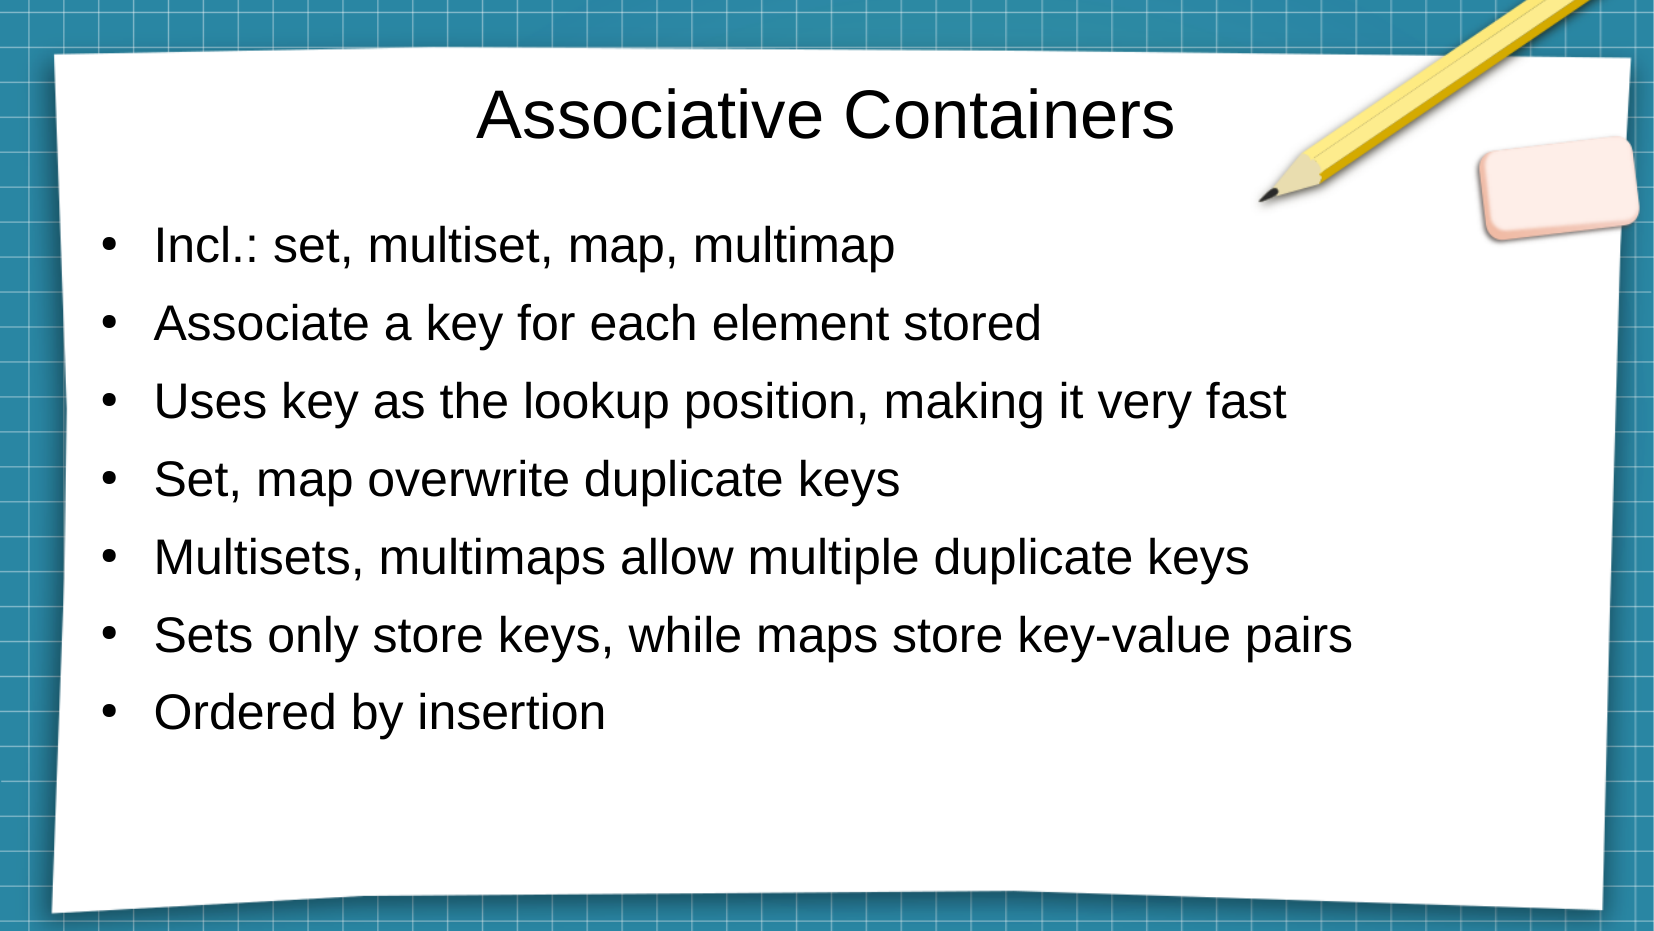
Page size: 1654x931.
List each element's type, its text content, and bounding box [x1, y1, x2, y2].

picture [0, 0, 1654, 931]
title Associative Containers [82, 37, 1571, 193]
list Incl.: set, multiset, map, multimap Associate a key for each element stored Uses key as the lookup position, making it very fast Set, map overwrite duplicate keys Multisets, multimaps allow multiple duplicate keys Sets only store keys, while maps store key-value pairs Ordered by insertion [82, 217, 1571, 758]
